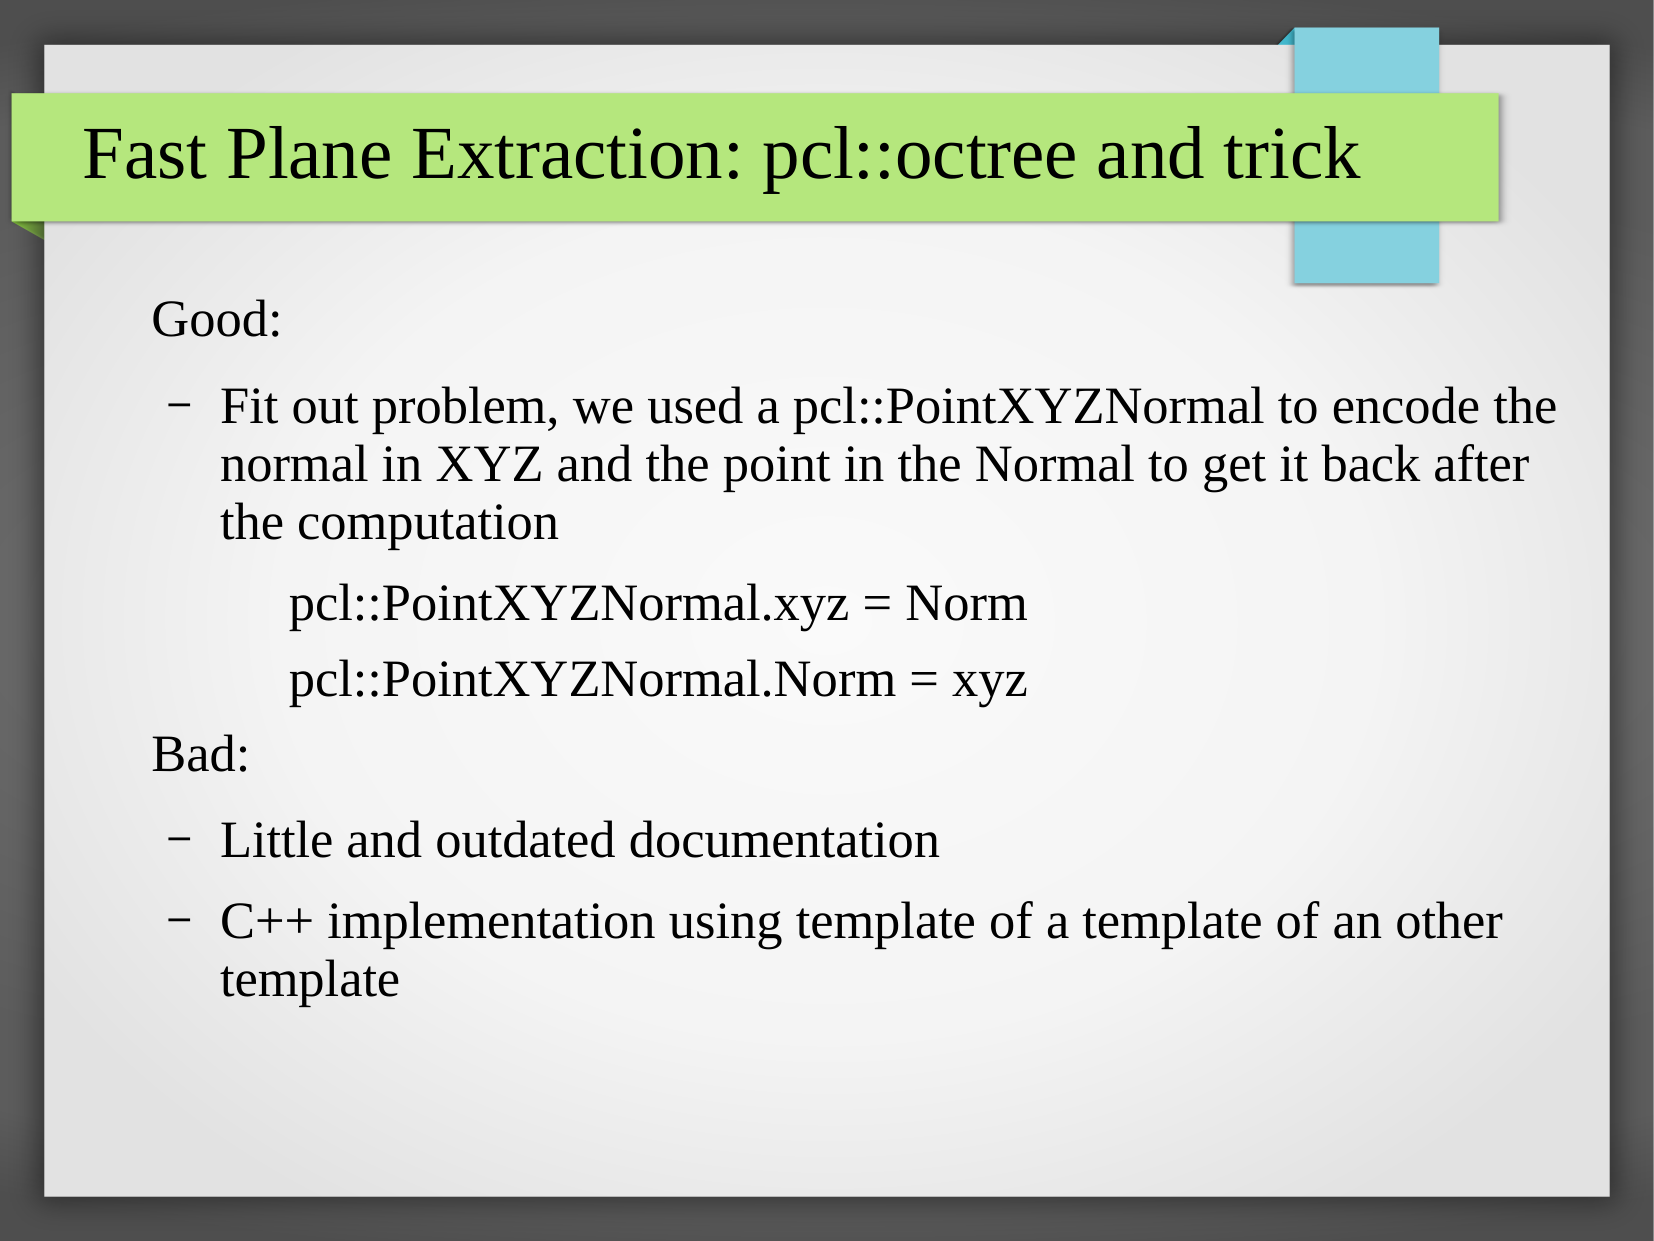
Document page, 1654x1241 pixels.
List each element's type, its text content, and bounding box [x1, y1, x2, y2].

list Good: Fit out problem, we used a pcl::PointXYZNormal to encode the normal in XYZ and the point in the Normal to get it back after the computation pcl::PointXYZNormal.xyz = Norm pcl::PointXYZNormal.Norm = xyz Bad: Little and outdated documentation C++ implementation using template of a template of an other template [82, 290, 1571, 1010]
picture [0, 0, 1654, 1241]
title Fast Plane Extraction: pcl::octree and trick [82, 94, 1516, 213]
